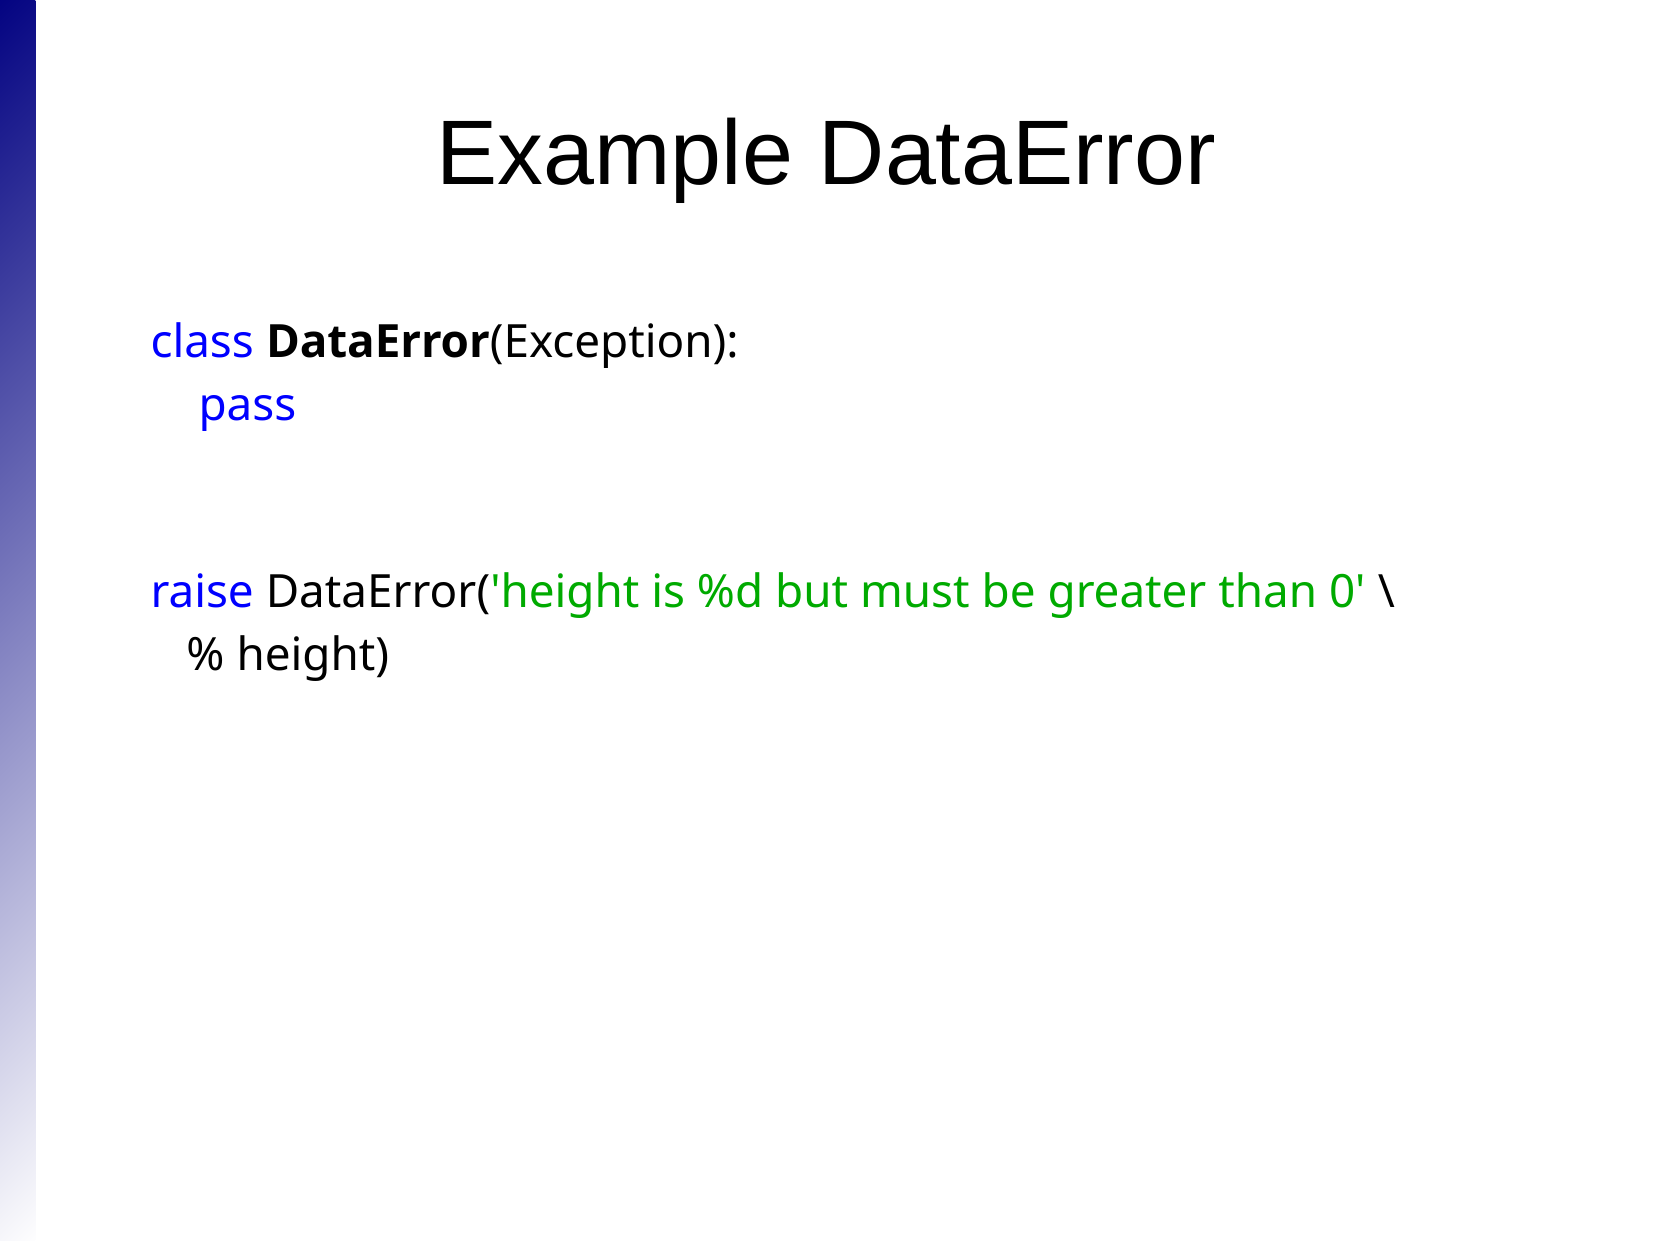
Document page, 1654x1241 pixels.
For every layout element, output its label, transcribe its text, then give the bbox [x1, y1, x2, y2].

text_box class DataError(Exception): pass raise DataError('height is %d but must be greater than 0' \ % height) [135, 301, 1506, 951]
title Example DataError [82, 49, 1571, 257]
